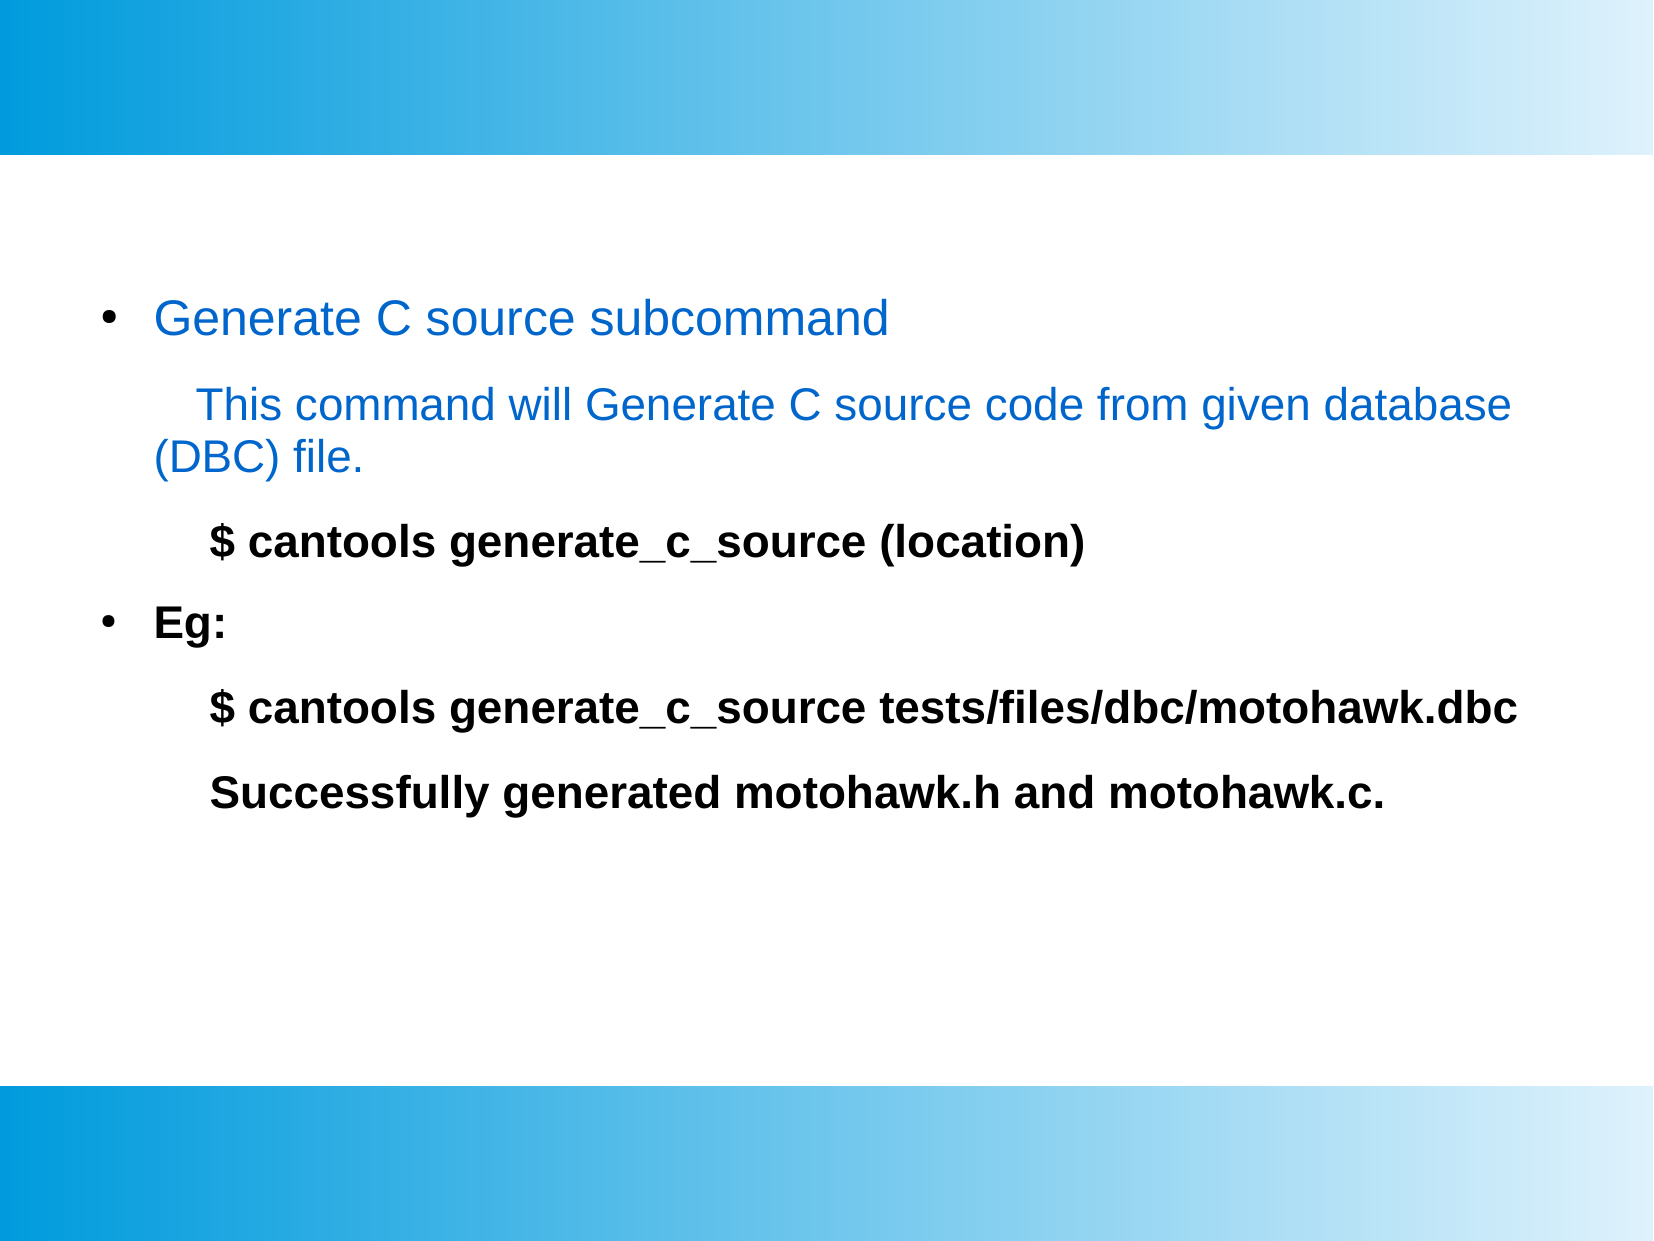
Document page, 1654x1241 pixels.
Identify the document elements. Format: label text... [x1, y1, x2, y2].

list Generate C source subcommand This command will Generate C source code from given database (DBC) file. $ cantools generate_c_source (location) Eg: $ cantools generate_c_source tests/files/dbc/motohawk.dbc Successfully generated motohawk.h and motohawk.c. [82, 290, 1571, 1010]
